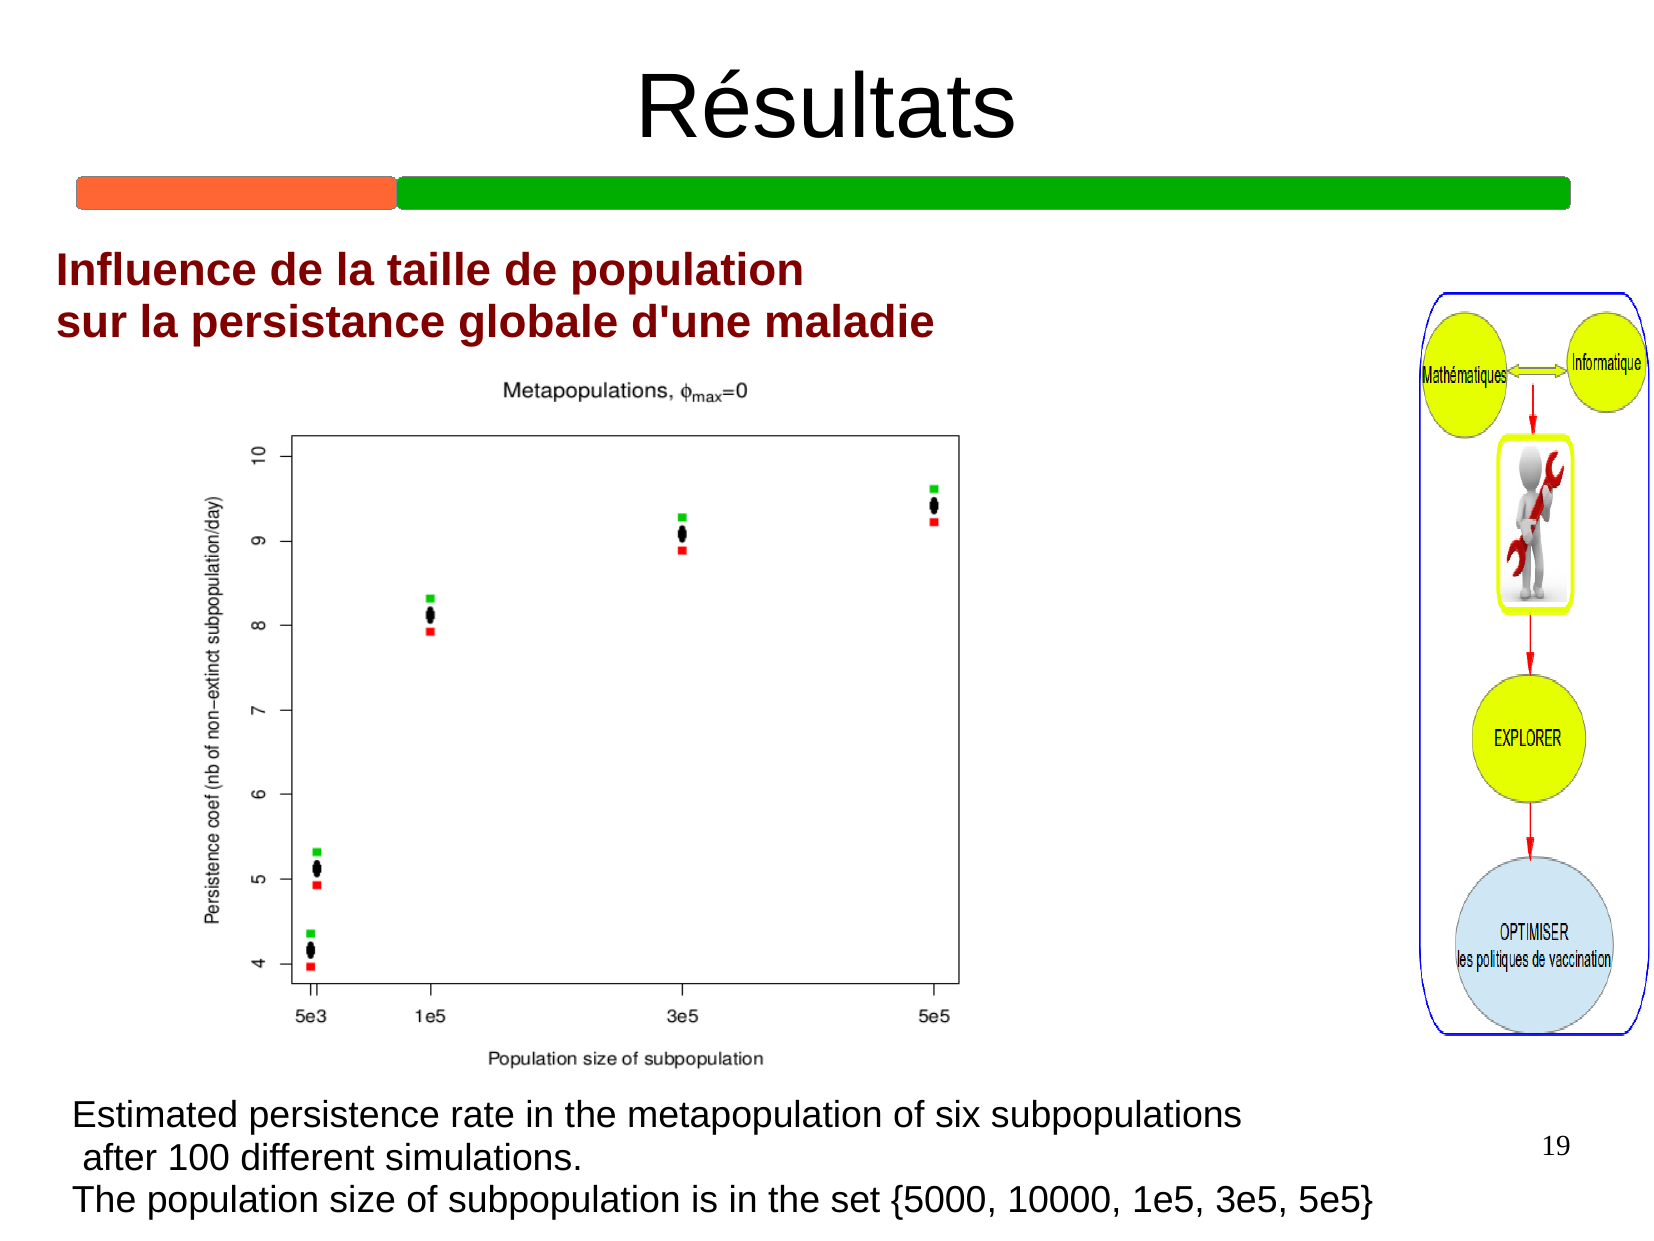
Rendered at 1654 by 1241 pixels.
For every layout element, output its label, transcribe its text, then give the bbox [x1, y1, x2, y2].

picture [200, 356, 981, 1075]
text_box Estimated persistence rate in the metapopulation of six subpopulations after 100 different simulations. The population size of subpopulation is in the set {5000, 10000, 1e5, 3e5, 5e5} [57, 1086, 1389, 1228]
picture [1417, 288, 1654, 1052]
text_box [76, 176, 1571, 210]
title Résultats [82, 2, 1571, 180]
text_box Influence de la taille de population sur la persistance globale d'une maladie [41, 236, 951, 355]
